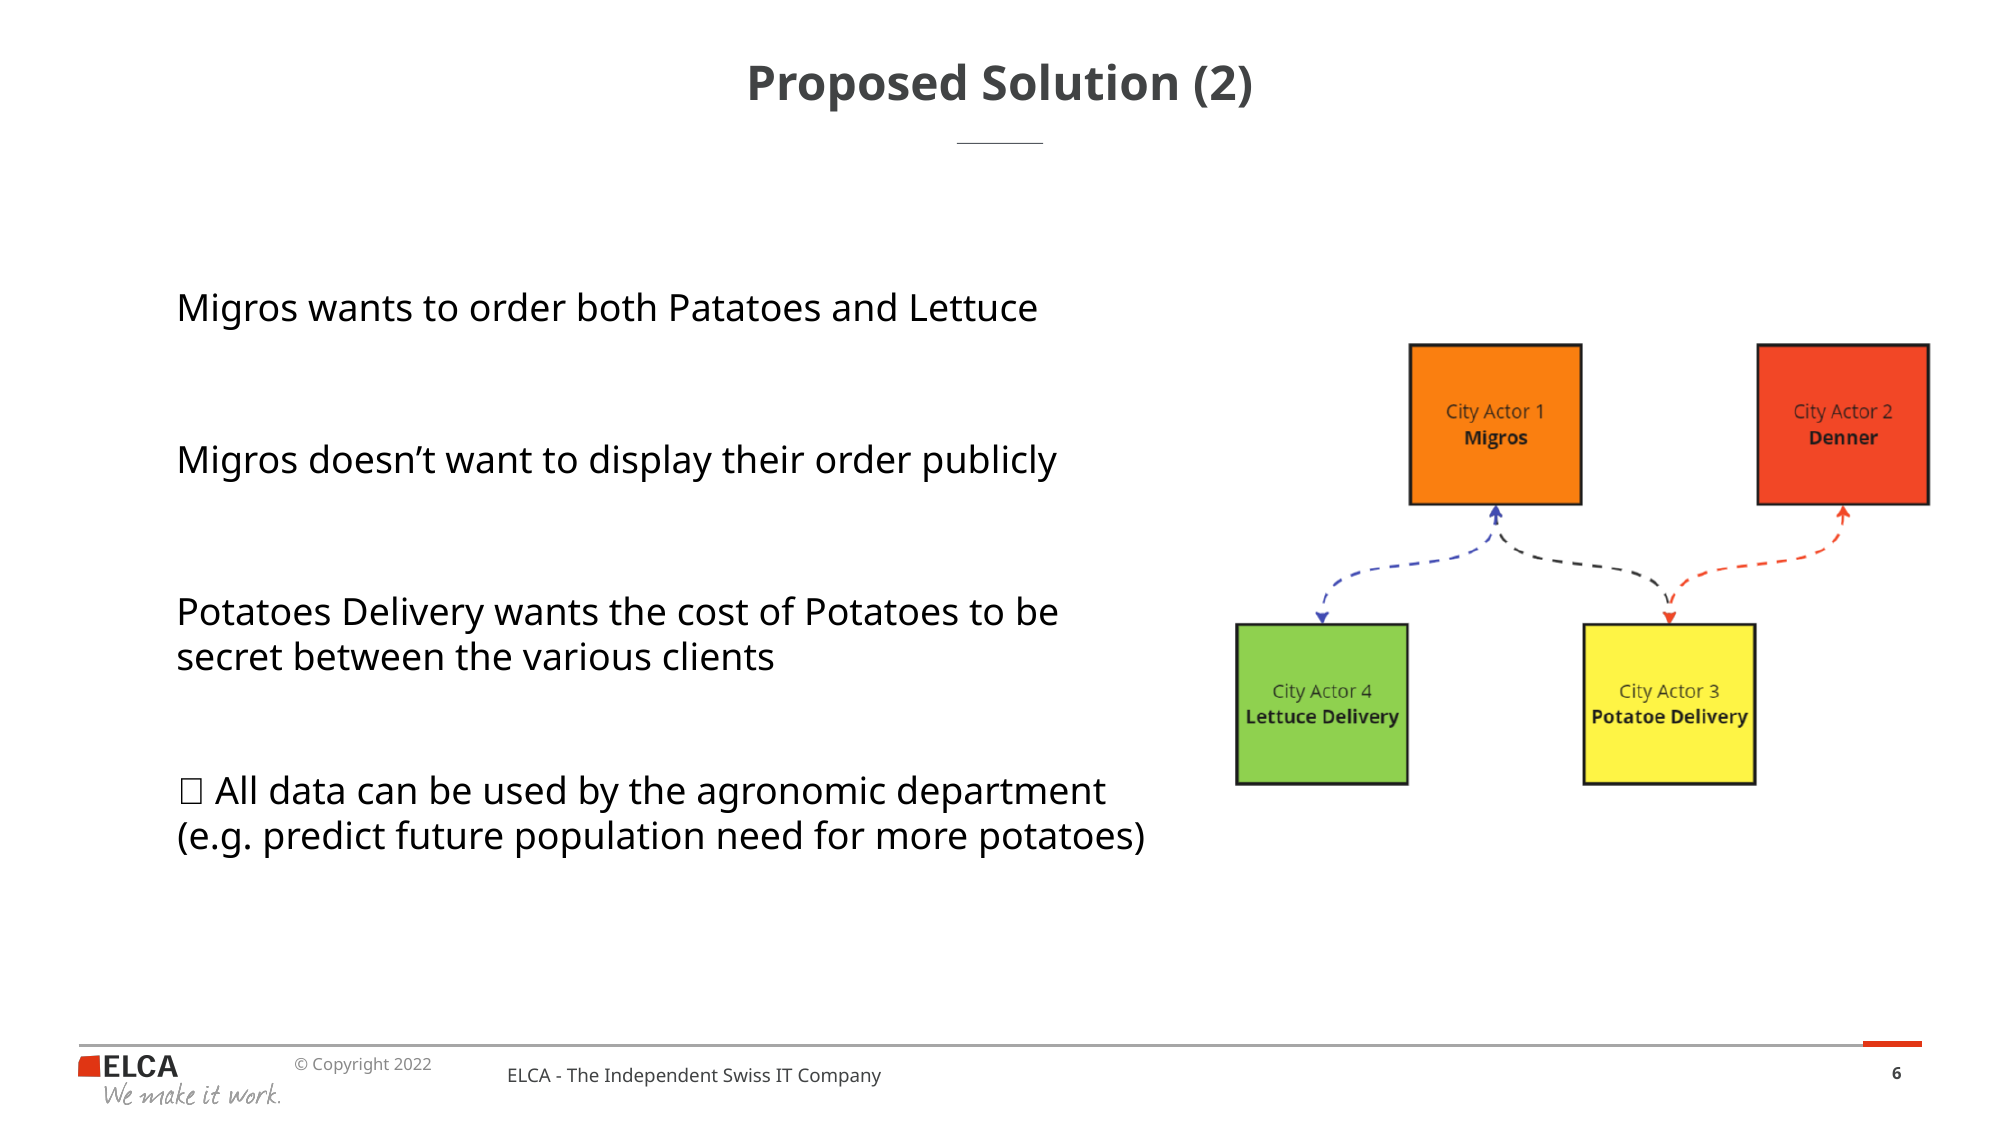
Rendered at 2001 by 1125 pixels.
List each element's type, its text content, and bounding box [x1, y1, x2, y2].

title Proposed Solution (2) [93, 51, 1907, 144]
text_box Migros wants to order both Patatoes and Lettuce [161, 276, 1839, 338]
text_box  All data can be used by the agronomic department (e.g. predict future population need for more potatoes) [162, 759, 1213, 912]
text_box [1860, 1045, 1934, 1105]
text_box Potatoes Delivery wants the cost of Potatoes to be secret between the various clients [161, 580, 1232, 687]
picture [1232, 340, 1934, 788]
text_box Migros doesn’t want to display their order publicly [161, 428, 1232, 490]
text_box ELCA - The Independent Swiss IT Company [492, 1045, 1860, 1105]
